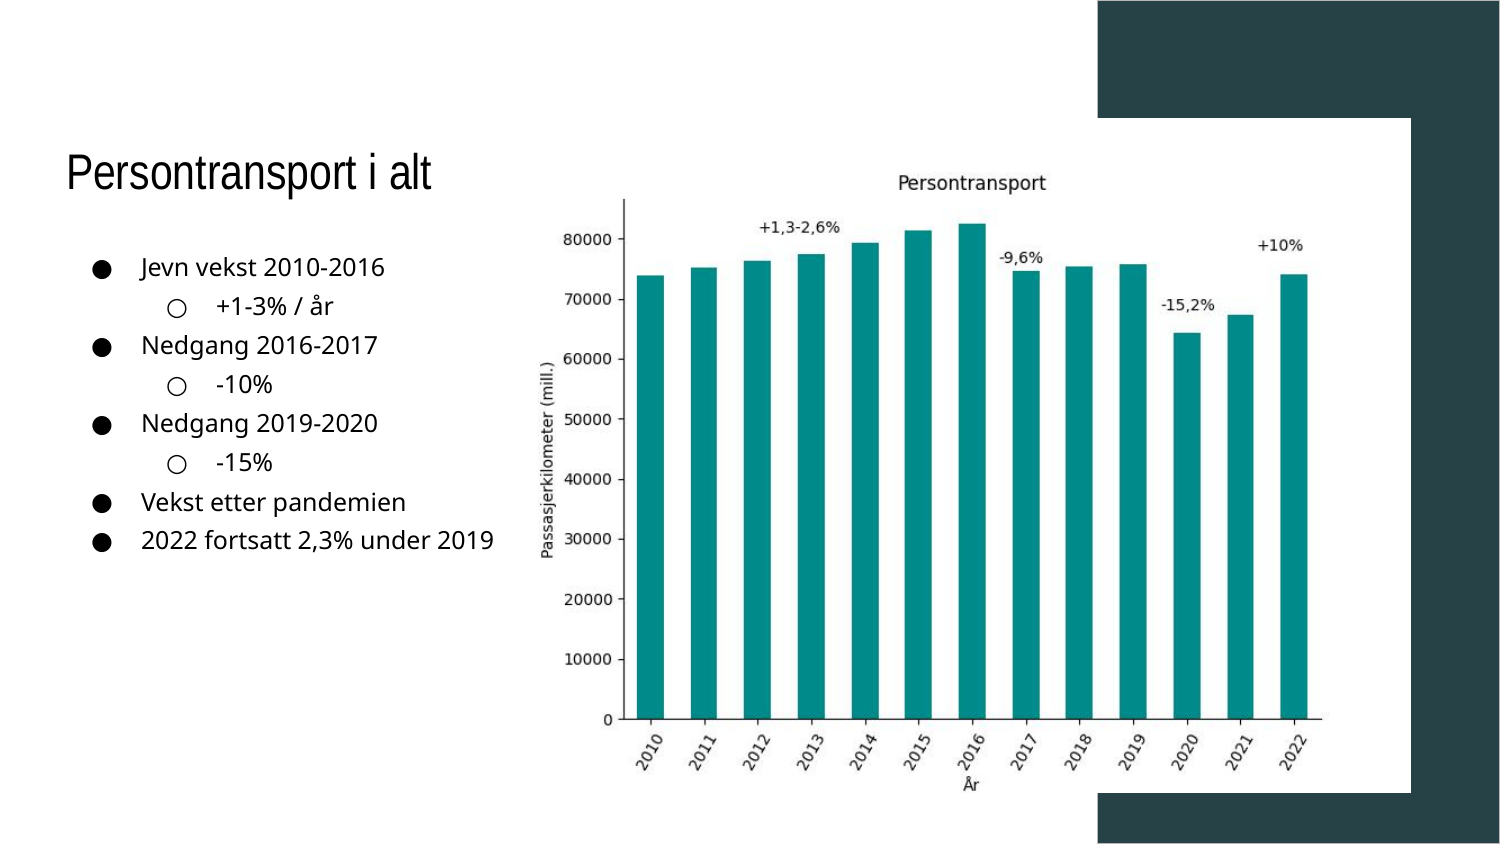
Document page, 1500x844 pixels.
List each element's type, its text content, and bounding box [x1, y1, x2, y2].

title Persontransport i alt [51, 91, 512, 216]
picture [511, 118, 1411, 793]
list Jevn vekst 2010-2016 +1-3% / år Nedgang 2016-2017 -10% Nedgang 2019-2020 -15% Vekst etter pandemien 2022 fortsatt 2,3% under 2019 [51, 229, 511, 687]
text_box [1097, 0, 1500, 844]
